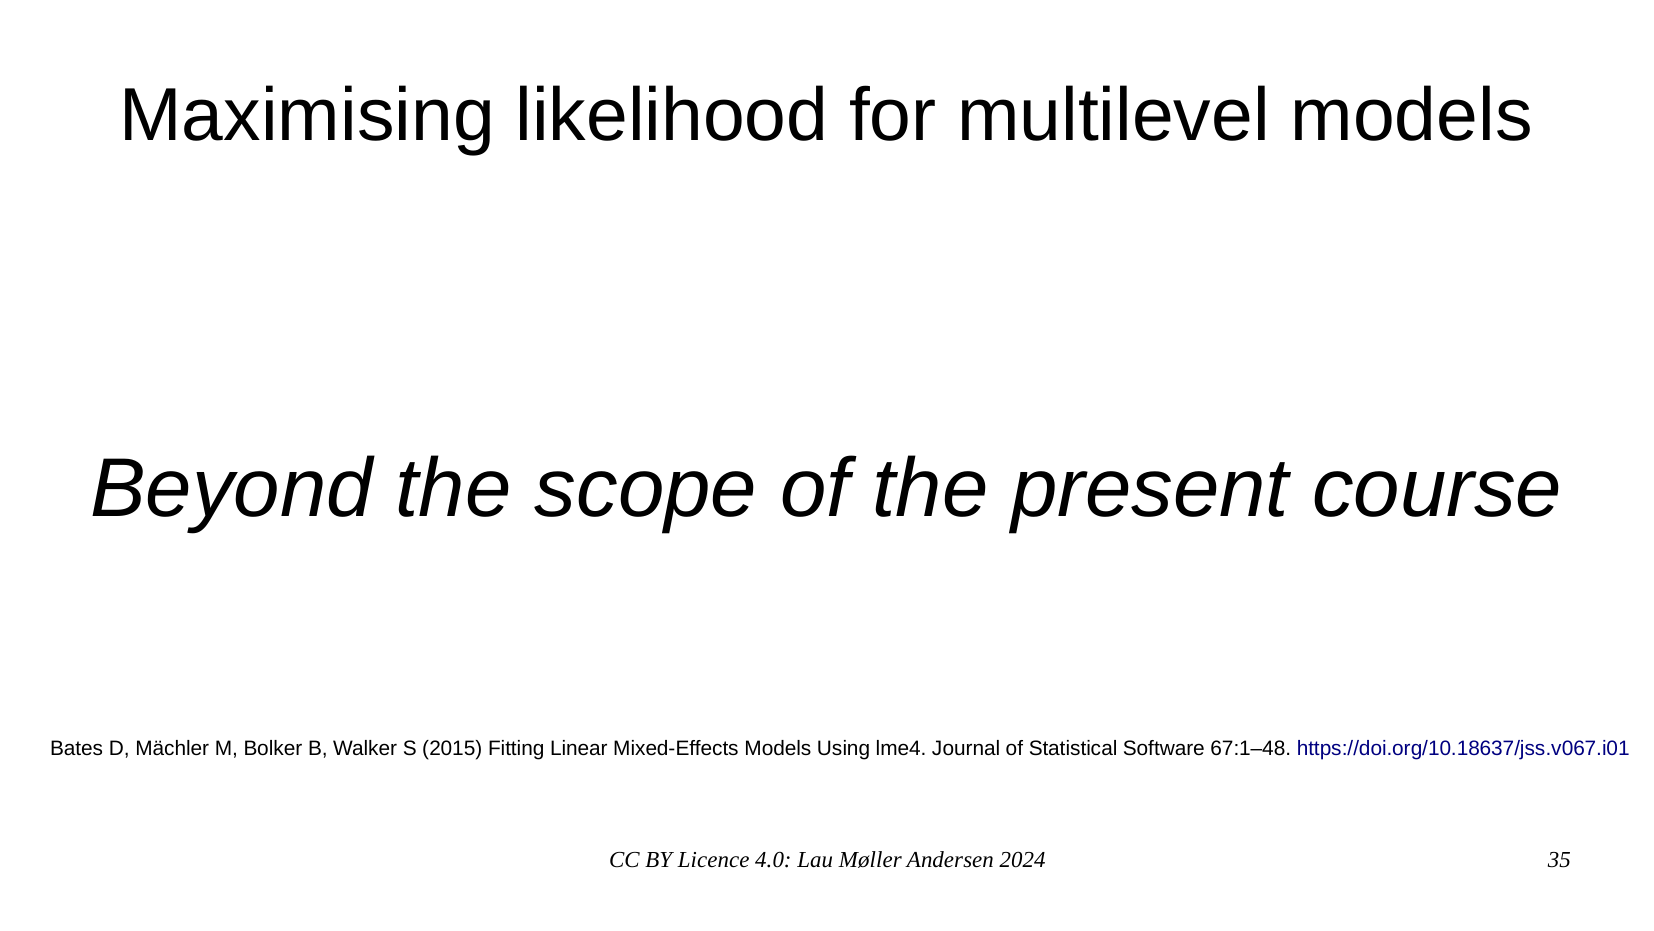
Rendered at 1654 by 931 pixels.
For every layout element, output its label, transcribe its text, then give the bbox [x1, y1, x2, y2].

title Maximising likelihood for multilevel models [82, 37, 1571, 193]
text_box Beyond the scope of the present course [82, 217, 1571, 729]
text_box Bates D, Mächler M, Bolker B, Walker S (2015) Fitting Linear Mixed-Effects Models Using lme4. Journal of Statistical Software 67:1–48. https://doi.org/10.18637/jss.v067.i01 [35, 729, 1651, 768]
